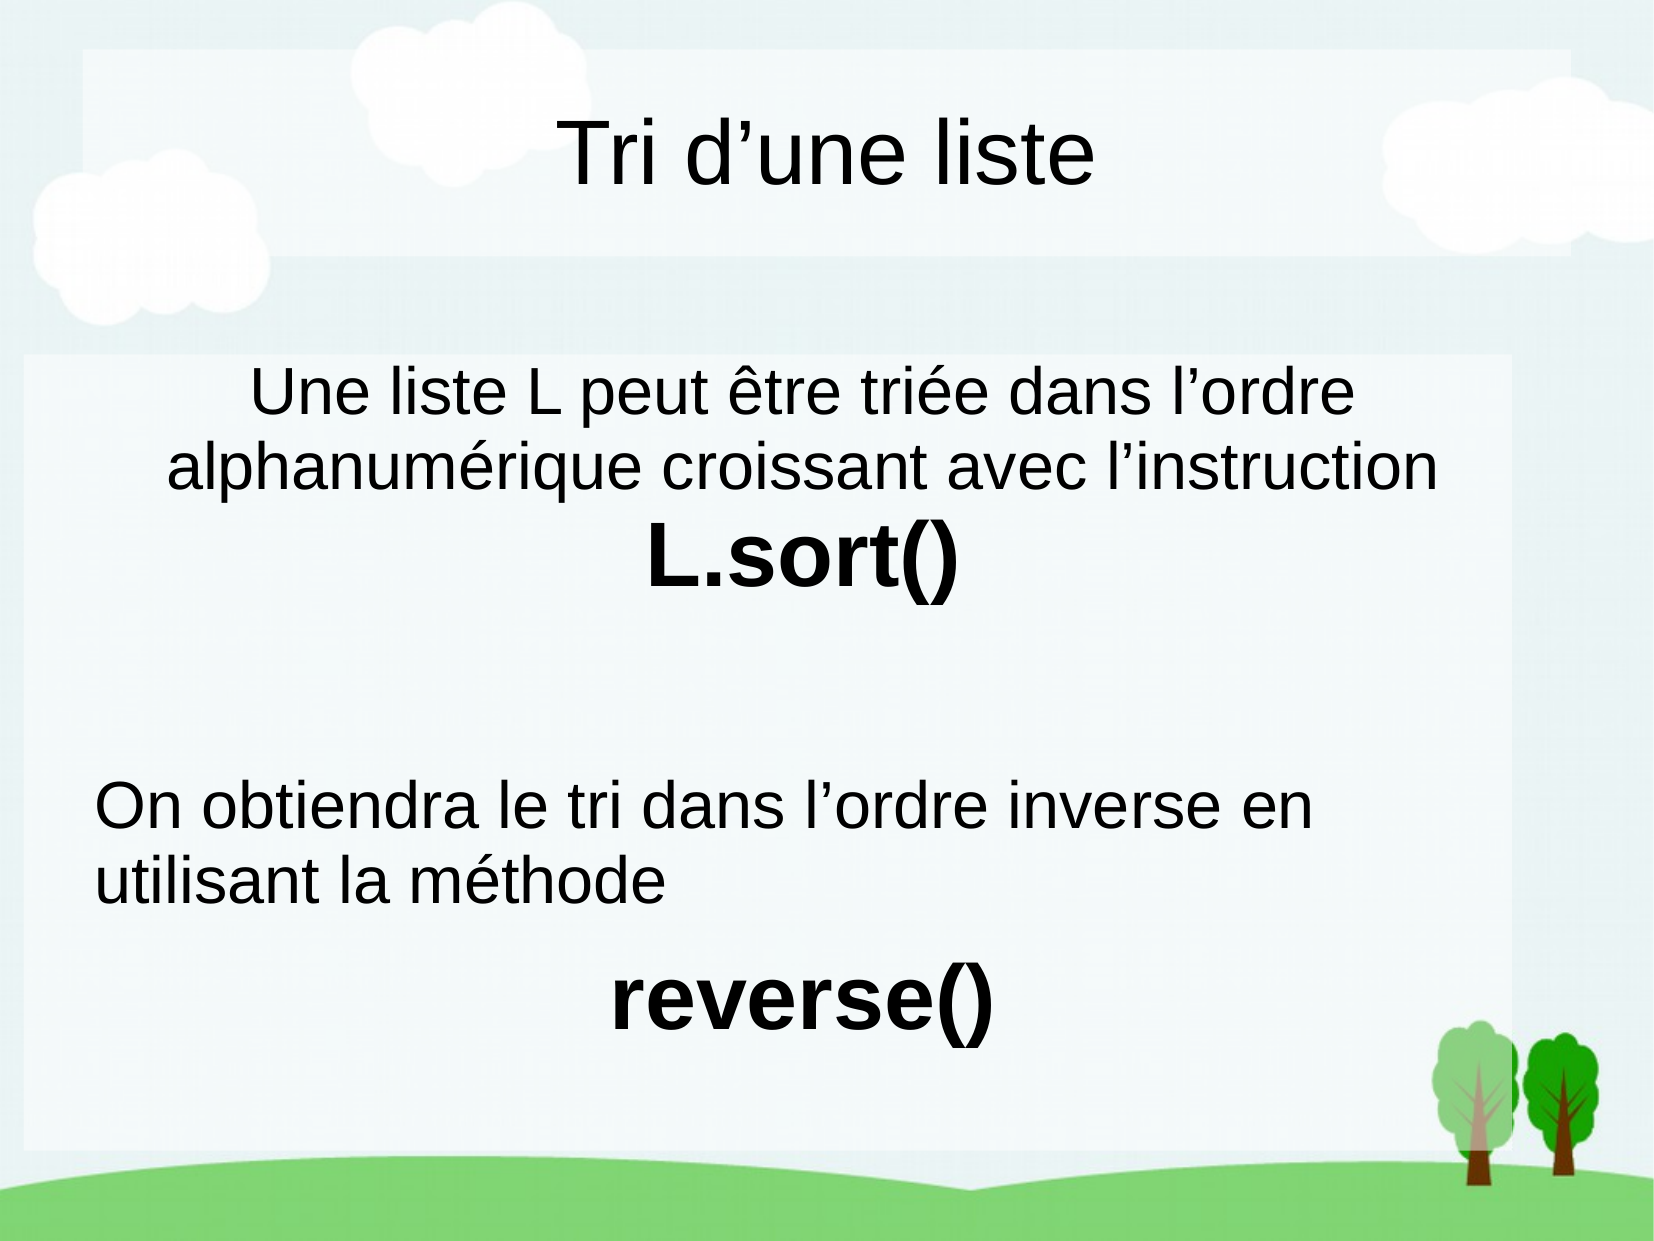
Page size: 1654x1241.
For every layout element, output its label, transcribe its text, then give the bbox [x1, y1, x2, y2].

list Une liste L peut être triée dans l’ordre alphanumérique croissant avec l’instruction L.sort() On obtiendra le tri dans l’ordre inverse en utilisant la méthode reverse() [23, 354, 1512, 1151]
title Tri d’une liste [82, 49, 1571, 257]
picture [0, 0, 1654, 1241]
